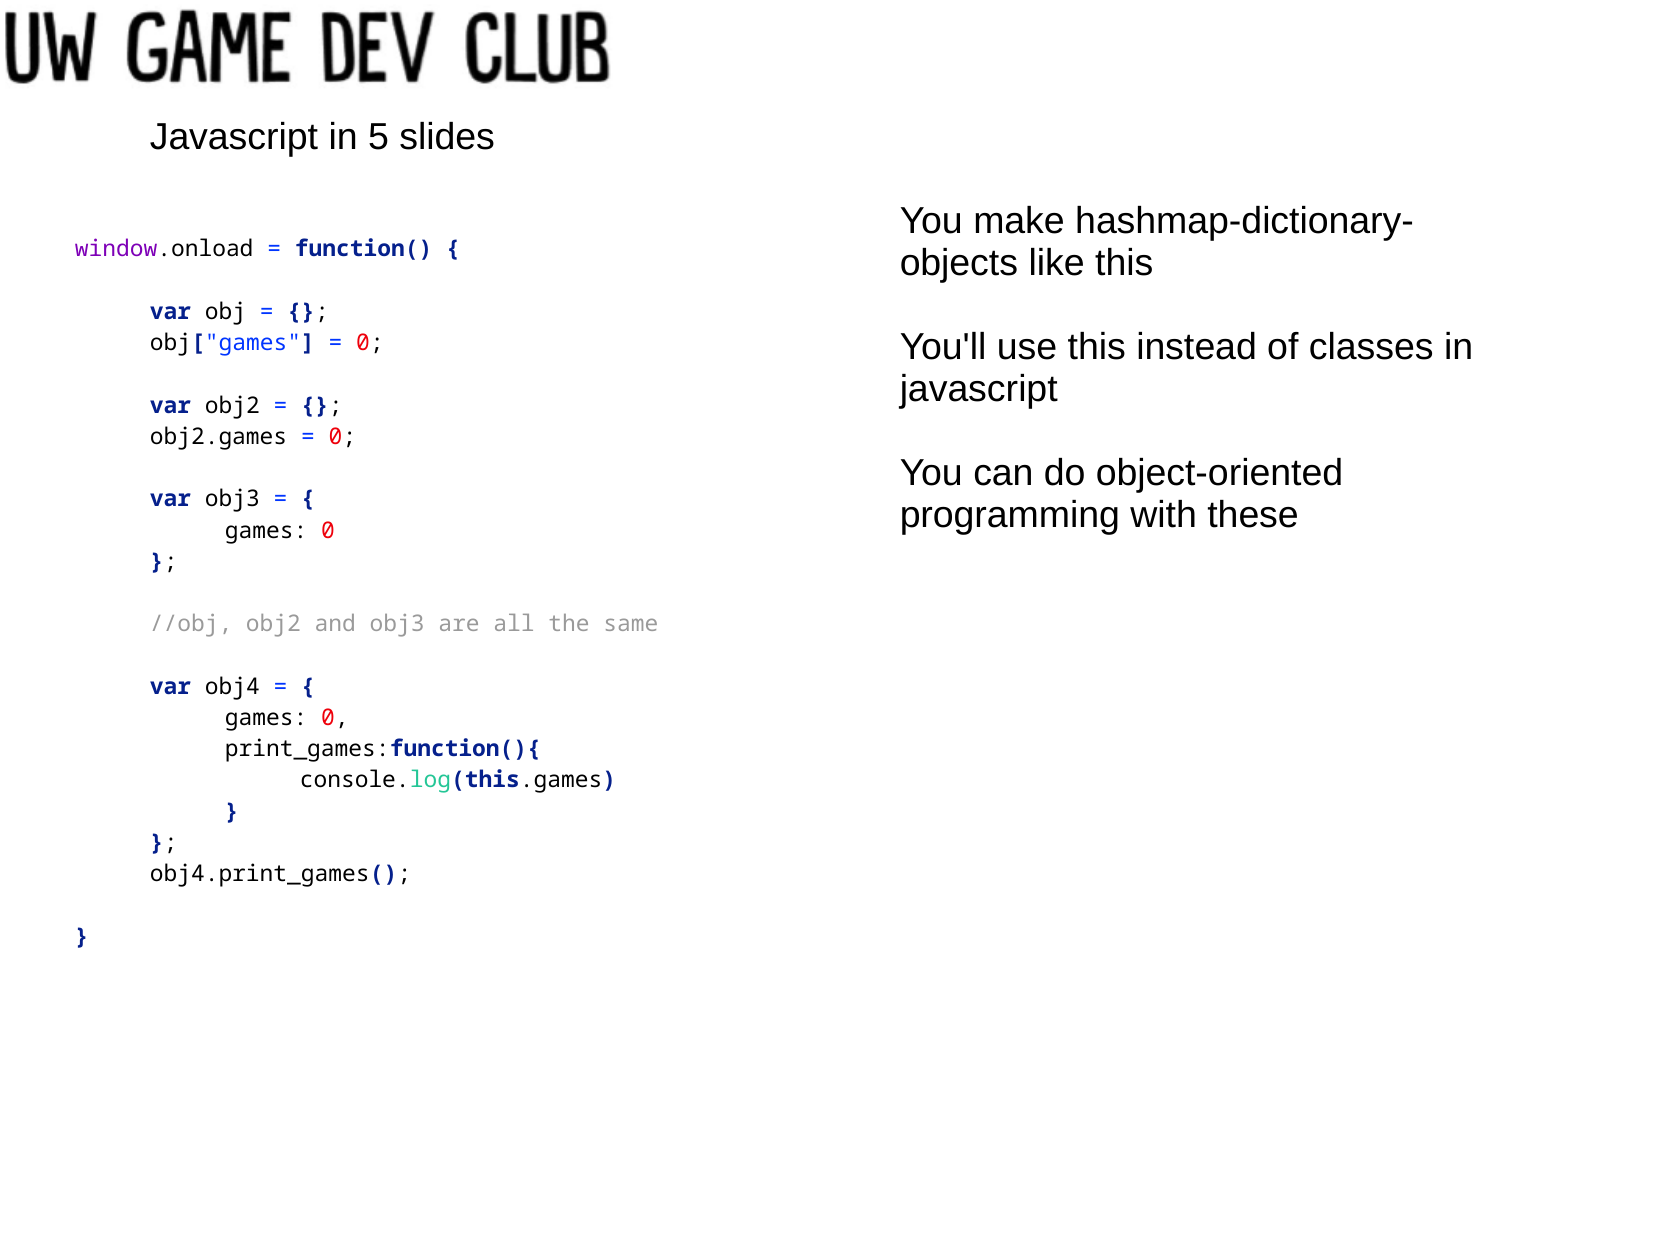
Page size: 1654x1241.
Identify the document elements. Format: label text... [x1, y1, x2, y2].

text_box window.onload = function() { var obj = {}; obj["games"] = 0; var obj2 = {}; obj2.games = 0; var obj3 = { games: 0 }; //obj, obj2 and obj3 are all the same var obj4 = { games: 0, print_games:function(){ console.log(this.games) } }; obj4.print_games(); } [60, 225, 1021, 902]
text_box You make hashmap-dictionary-objects like this You'll use this instead of classes in javascript You can do object-oriented programming with these [885, 192, 1531, 544]
text_box Javascript in 5 slides [135, 108, 1171, 166]
picture [1, 0, 617, 90]
